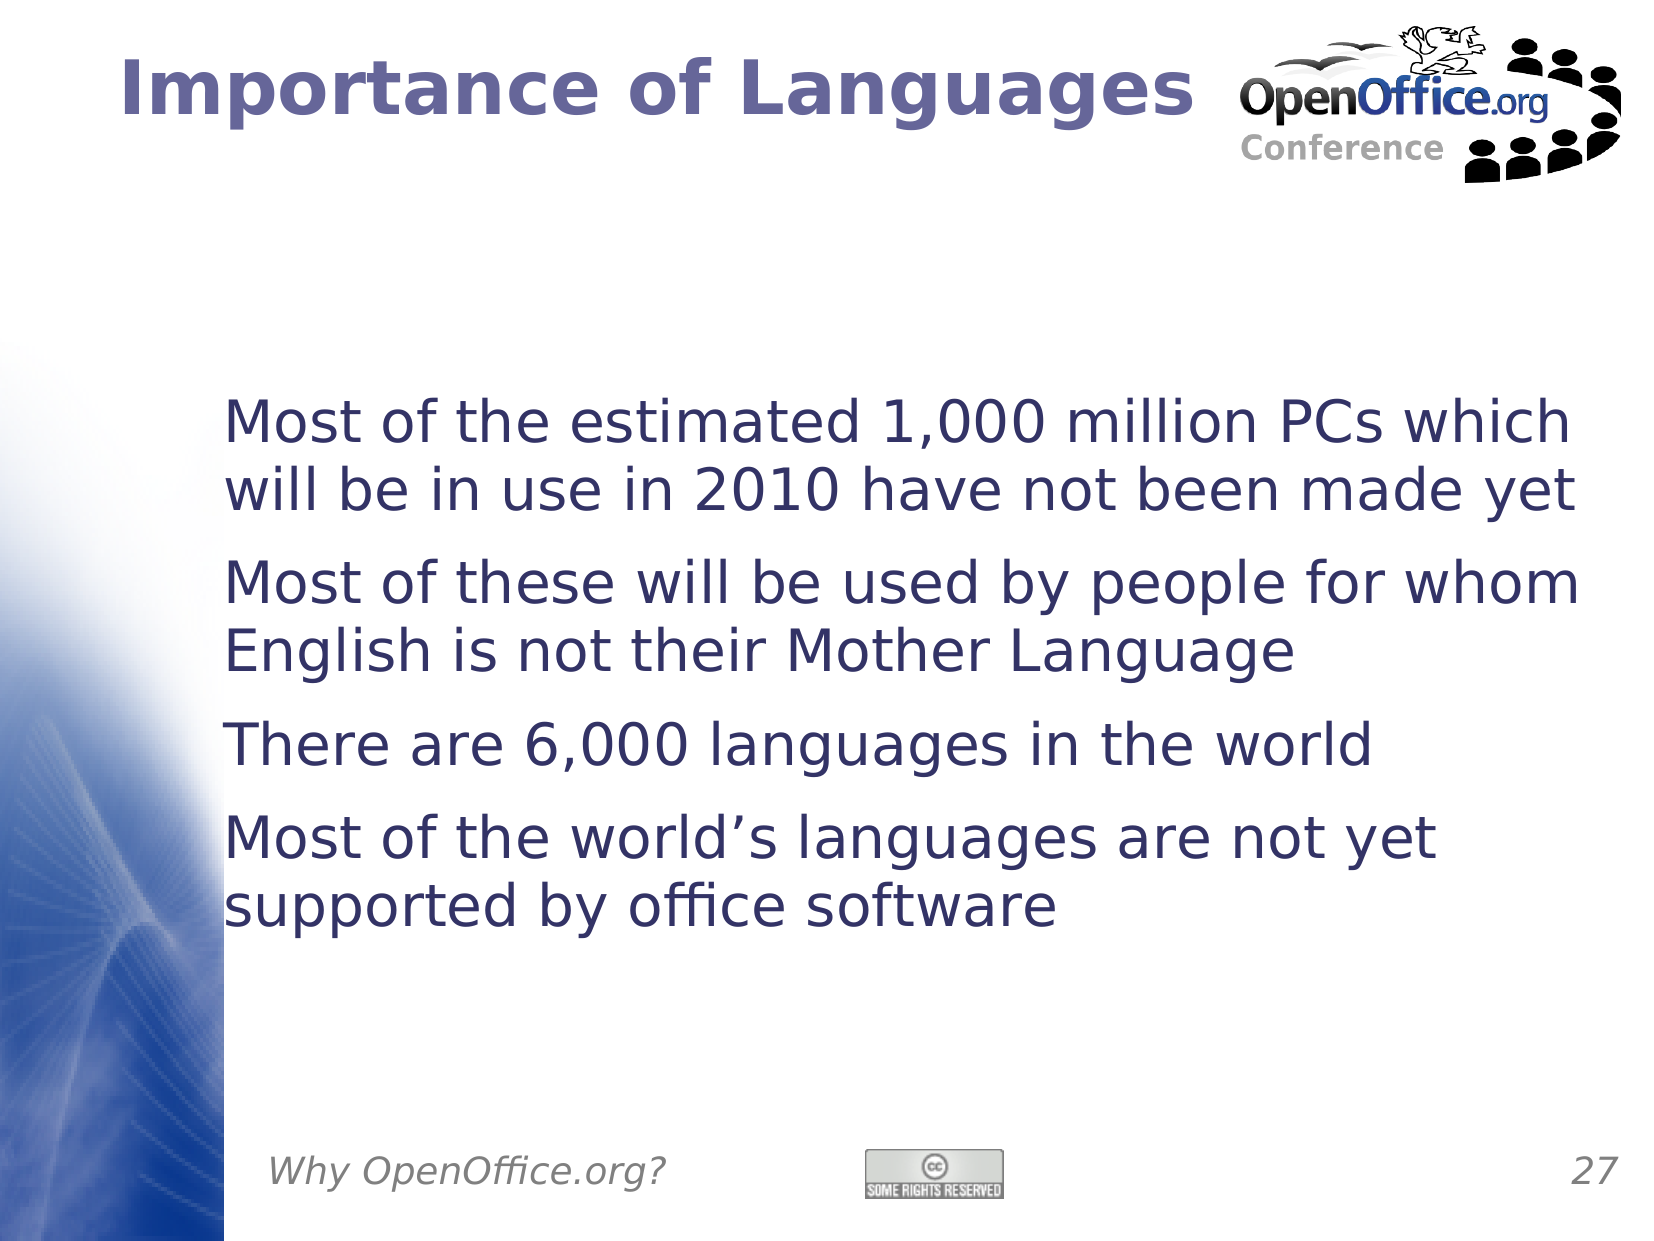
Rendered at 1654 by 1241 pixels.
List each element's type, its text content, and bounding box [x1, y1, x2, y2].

title Importance of Languages [29, 29, 1216, 149]
picture [1240, 26, 1621, 183]
list Most of the estimated 1,000 million PCs which will be in use in 2010 have not been made yet Most of these will be used by people for whom English is not their Mother Language There are 6,000 languages in the world Most of the world’s languages are not yet supported by office software [223, 236, 1619, 1093]
picture [0, 0, 224, 1241]
